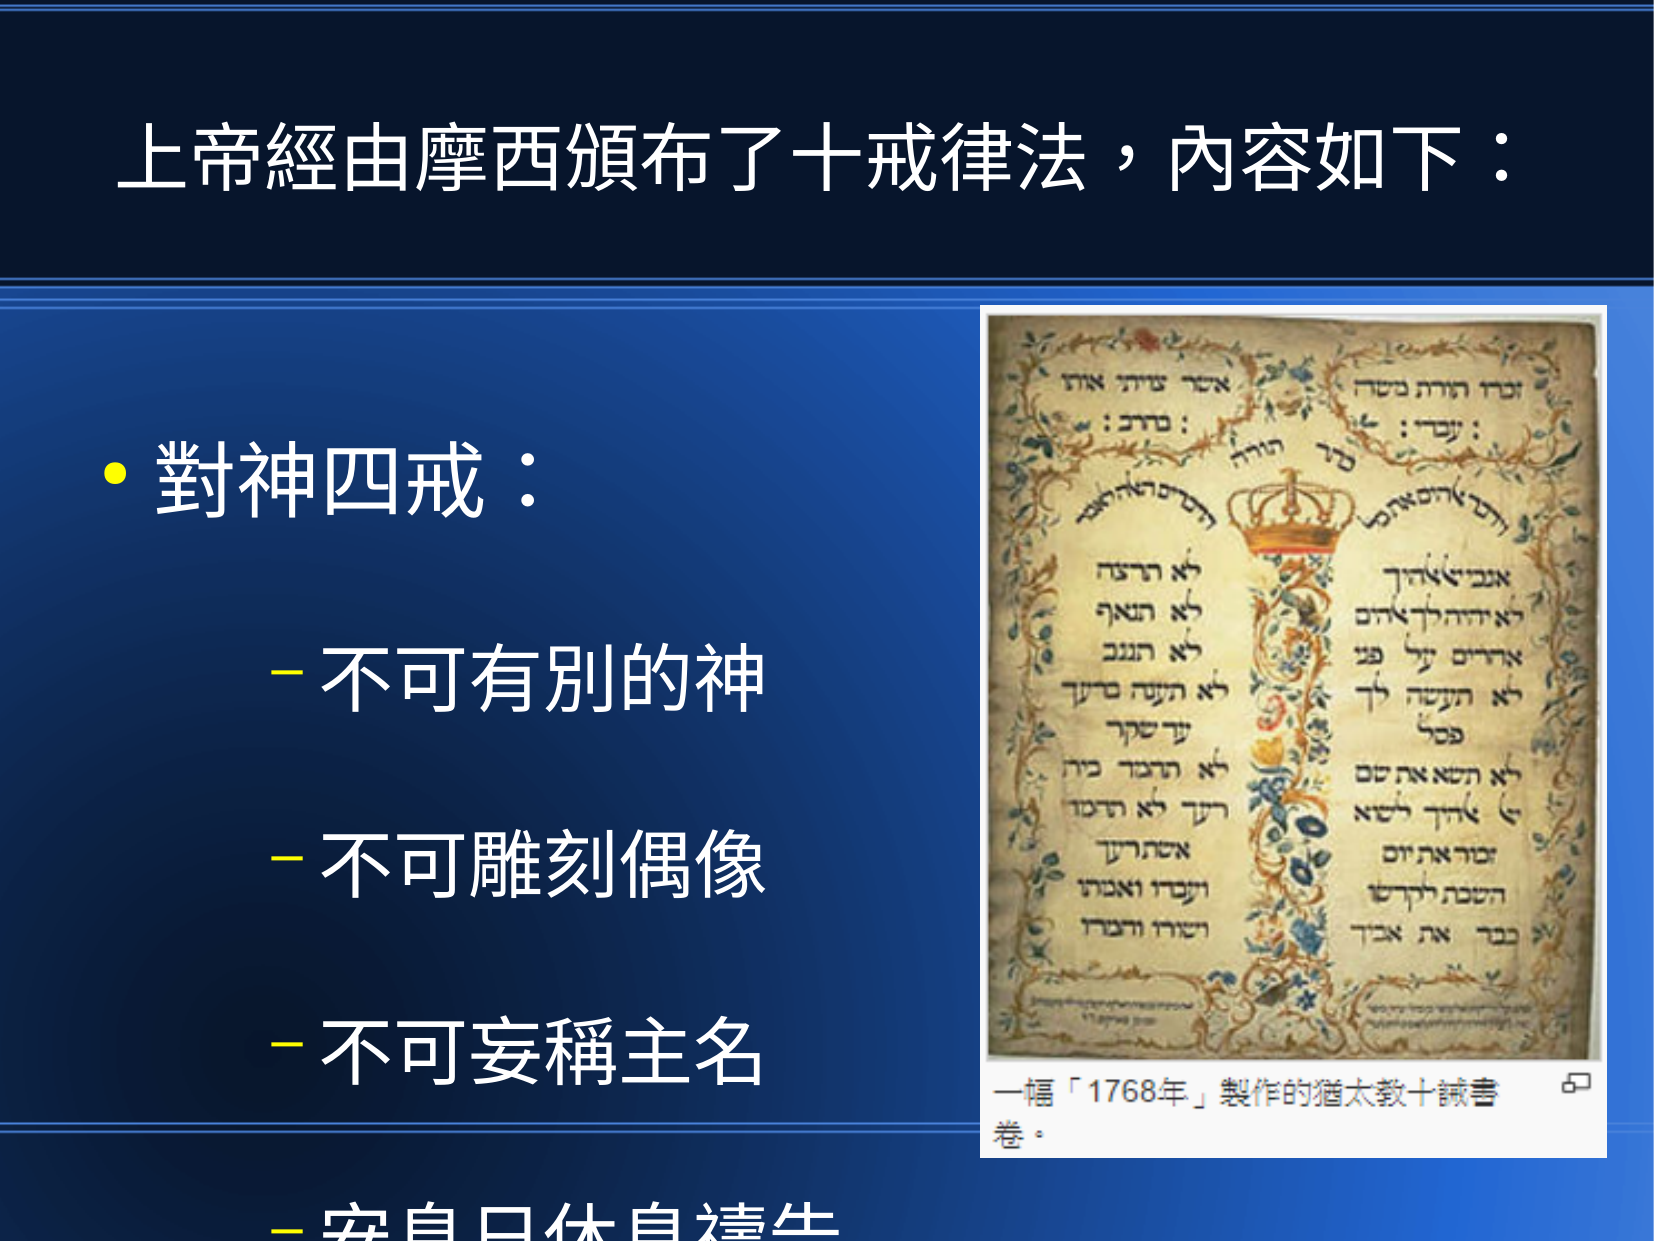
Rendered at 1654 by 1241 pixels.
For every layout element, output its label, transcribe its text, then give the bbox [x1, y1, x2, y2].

title 上帝經由摩西頒布了十戒律法，內容如下： [82, 49, 1571, 257]
list 對神四戒： 不可有別的神 不可雕刻偶像 不可妄稱主名 安息日休息禱告 [82, 355, 1571, 1241]
picture [0, 0, 1654, 1241]
